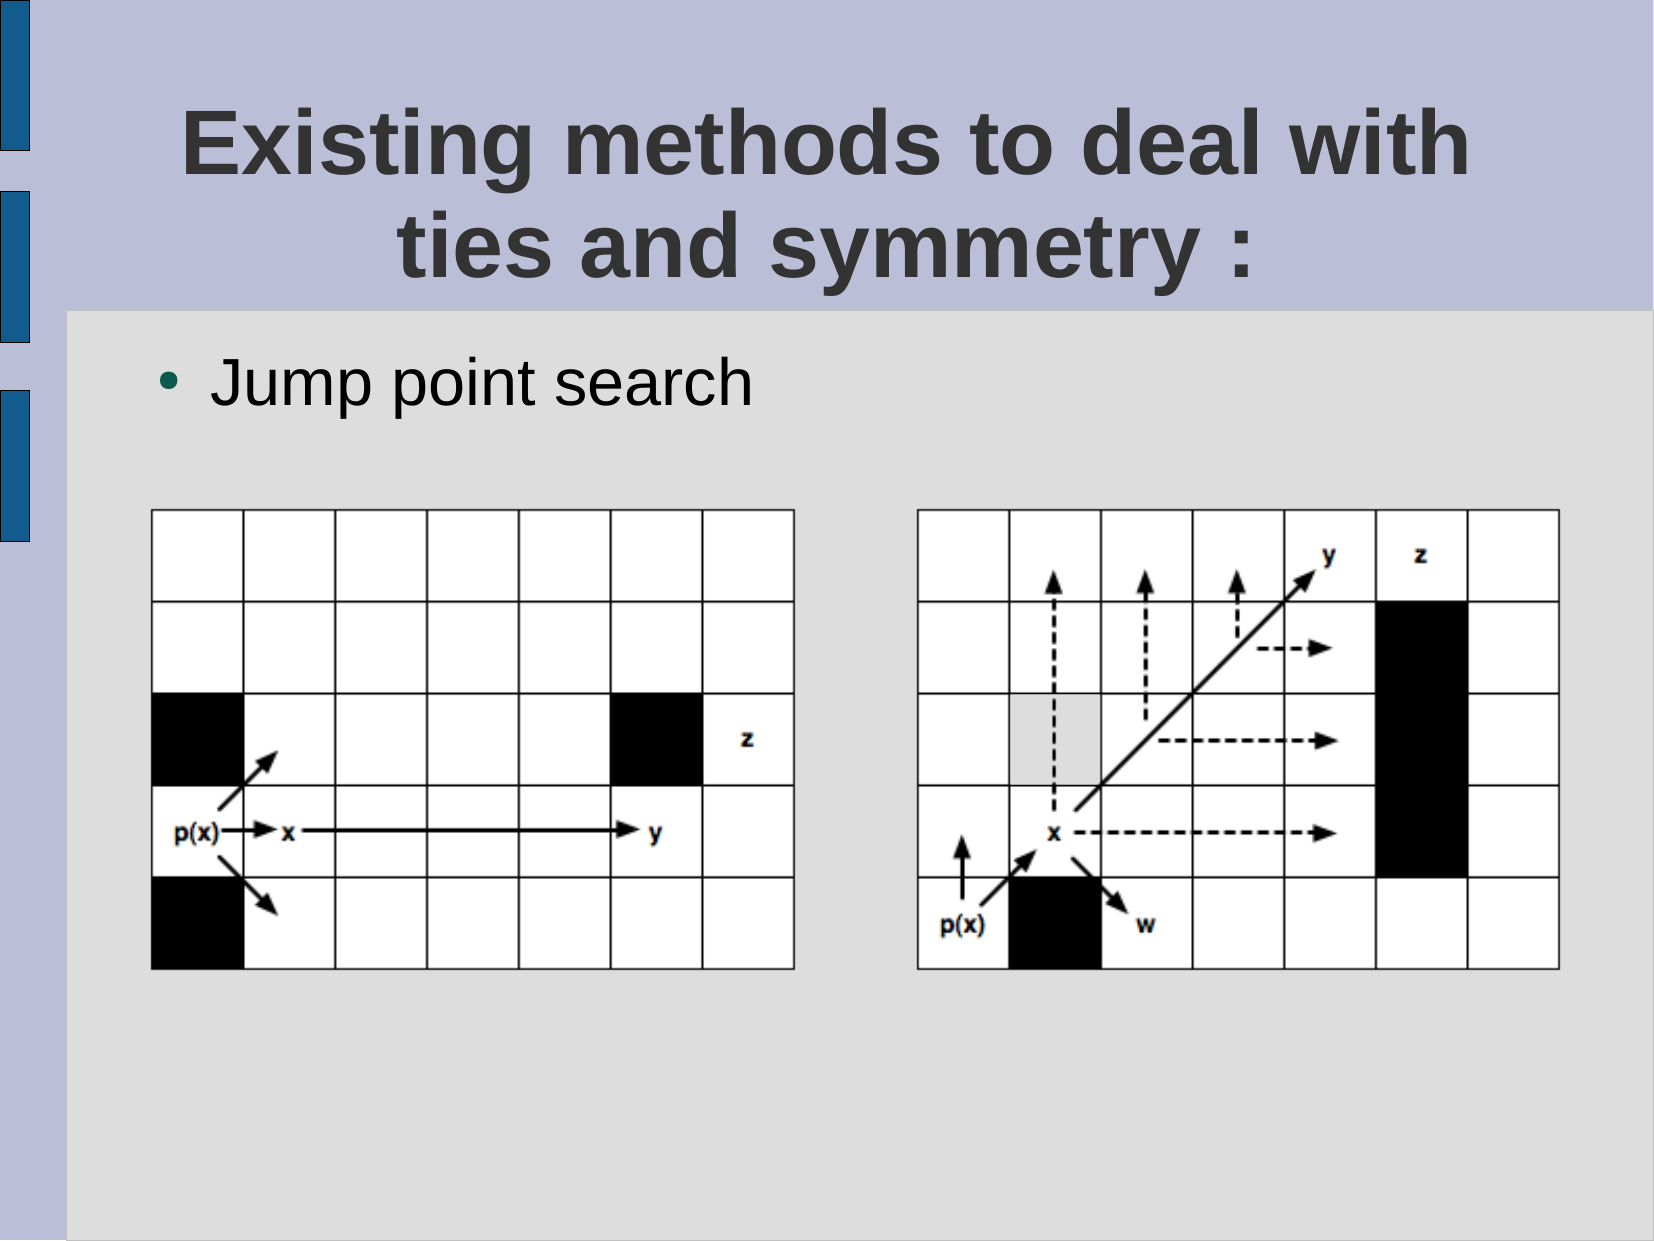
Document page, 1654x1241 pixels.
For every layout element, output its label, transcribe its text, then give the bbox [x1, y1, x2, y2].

title Existing methods to deal with ties and symmetry : [121, 91, 1534, 299]
picture [147, 503, 800, 975]
list Jump point search [121, 344, 1534, 718]
picture [913, 503, 1565, 975]
